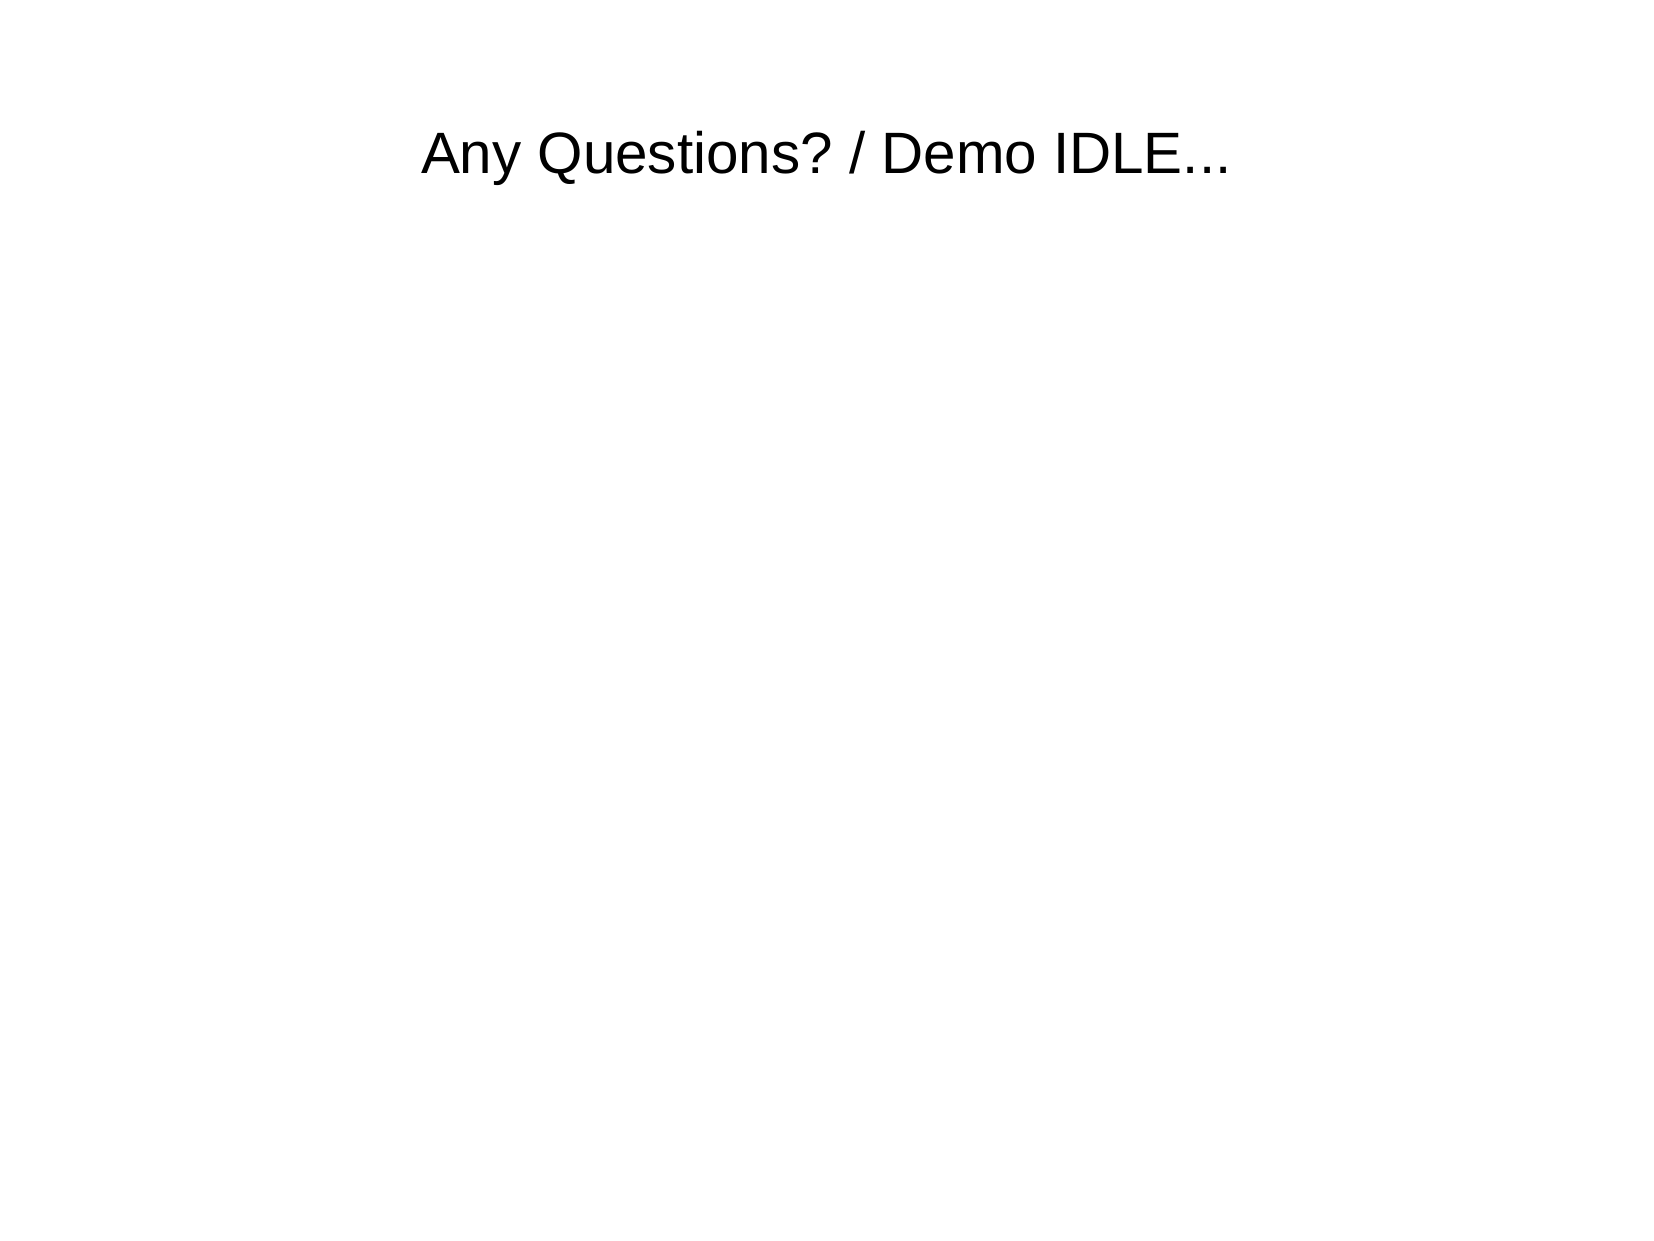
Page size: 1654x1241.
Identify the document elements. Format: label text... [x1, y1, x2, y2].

title Any Questions? / Demo IDLE... [82, 49, 1571, 257]
